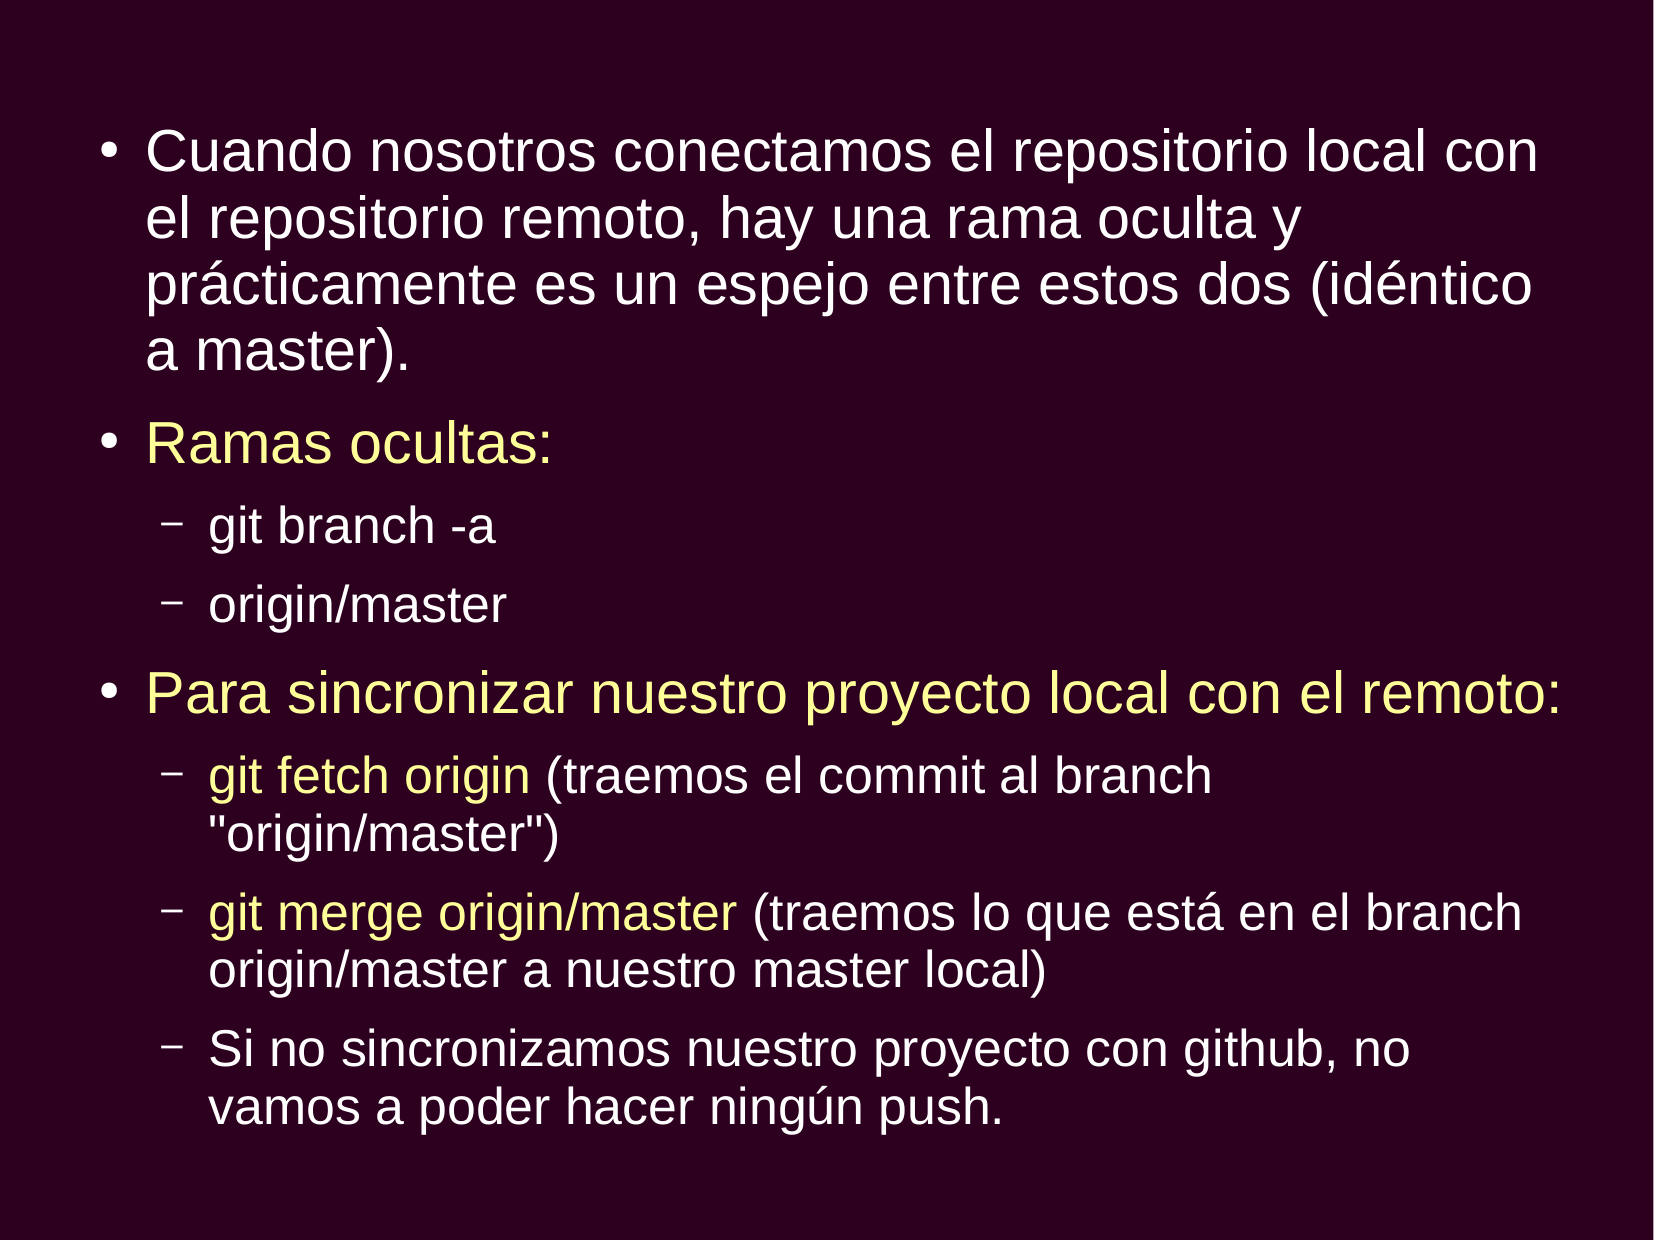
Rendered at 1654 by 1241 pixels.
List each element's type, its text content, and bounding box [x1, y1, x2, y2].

list Cuando nosotros conectamos el repositorio local con el repositorio remoto, hay una rama oculta y prácticamente es un espejo entre estos dos (idéntico a master). Ramas ocultas: git branch -a origin/master Para sincronizar nuestro proyecto local con el remoto: git fetch origin (traemos el commit al branch "origin/master") git merge origin/master (traemos lo que está en el branch origin/master a nuestro master local) Si no sincronizamos nuestro proyecto con github, no vamos a poder hacer ningún push. [82, 118, 1571, 1170]
